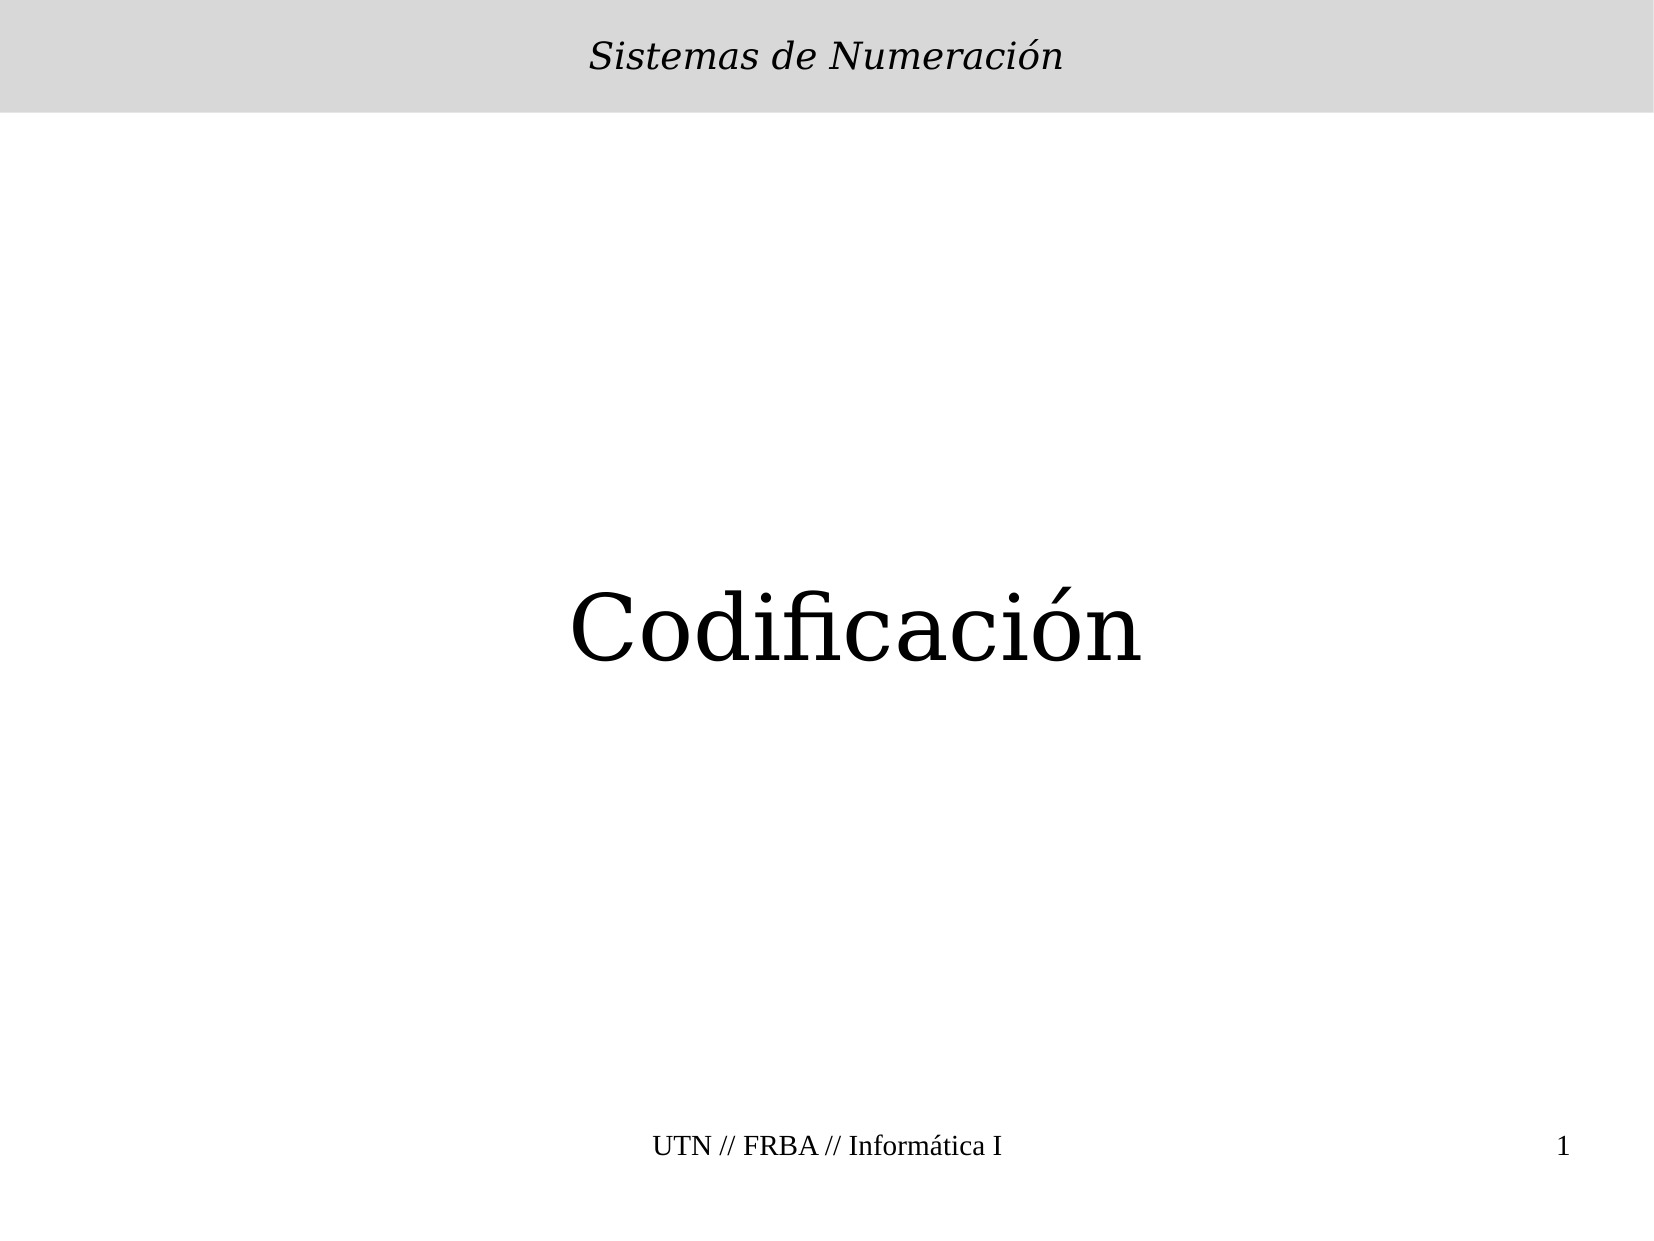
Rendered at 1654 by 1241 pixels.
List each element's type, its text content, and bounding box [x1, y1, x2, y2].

text_box Sistemas de Numeración [0, 0, 1654, 113]
title [37, 13, 1621, 97]
title Codificación [112, 525, 1601, 733]
